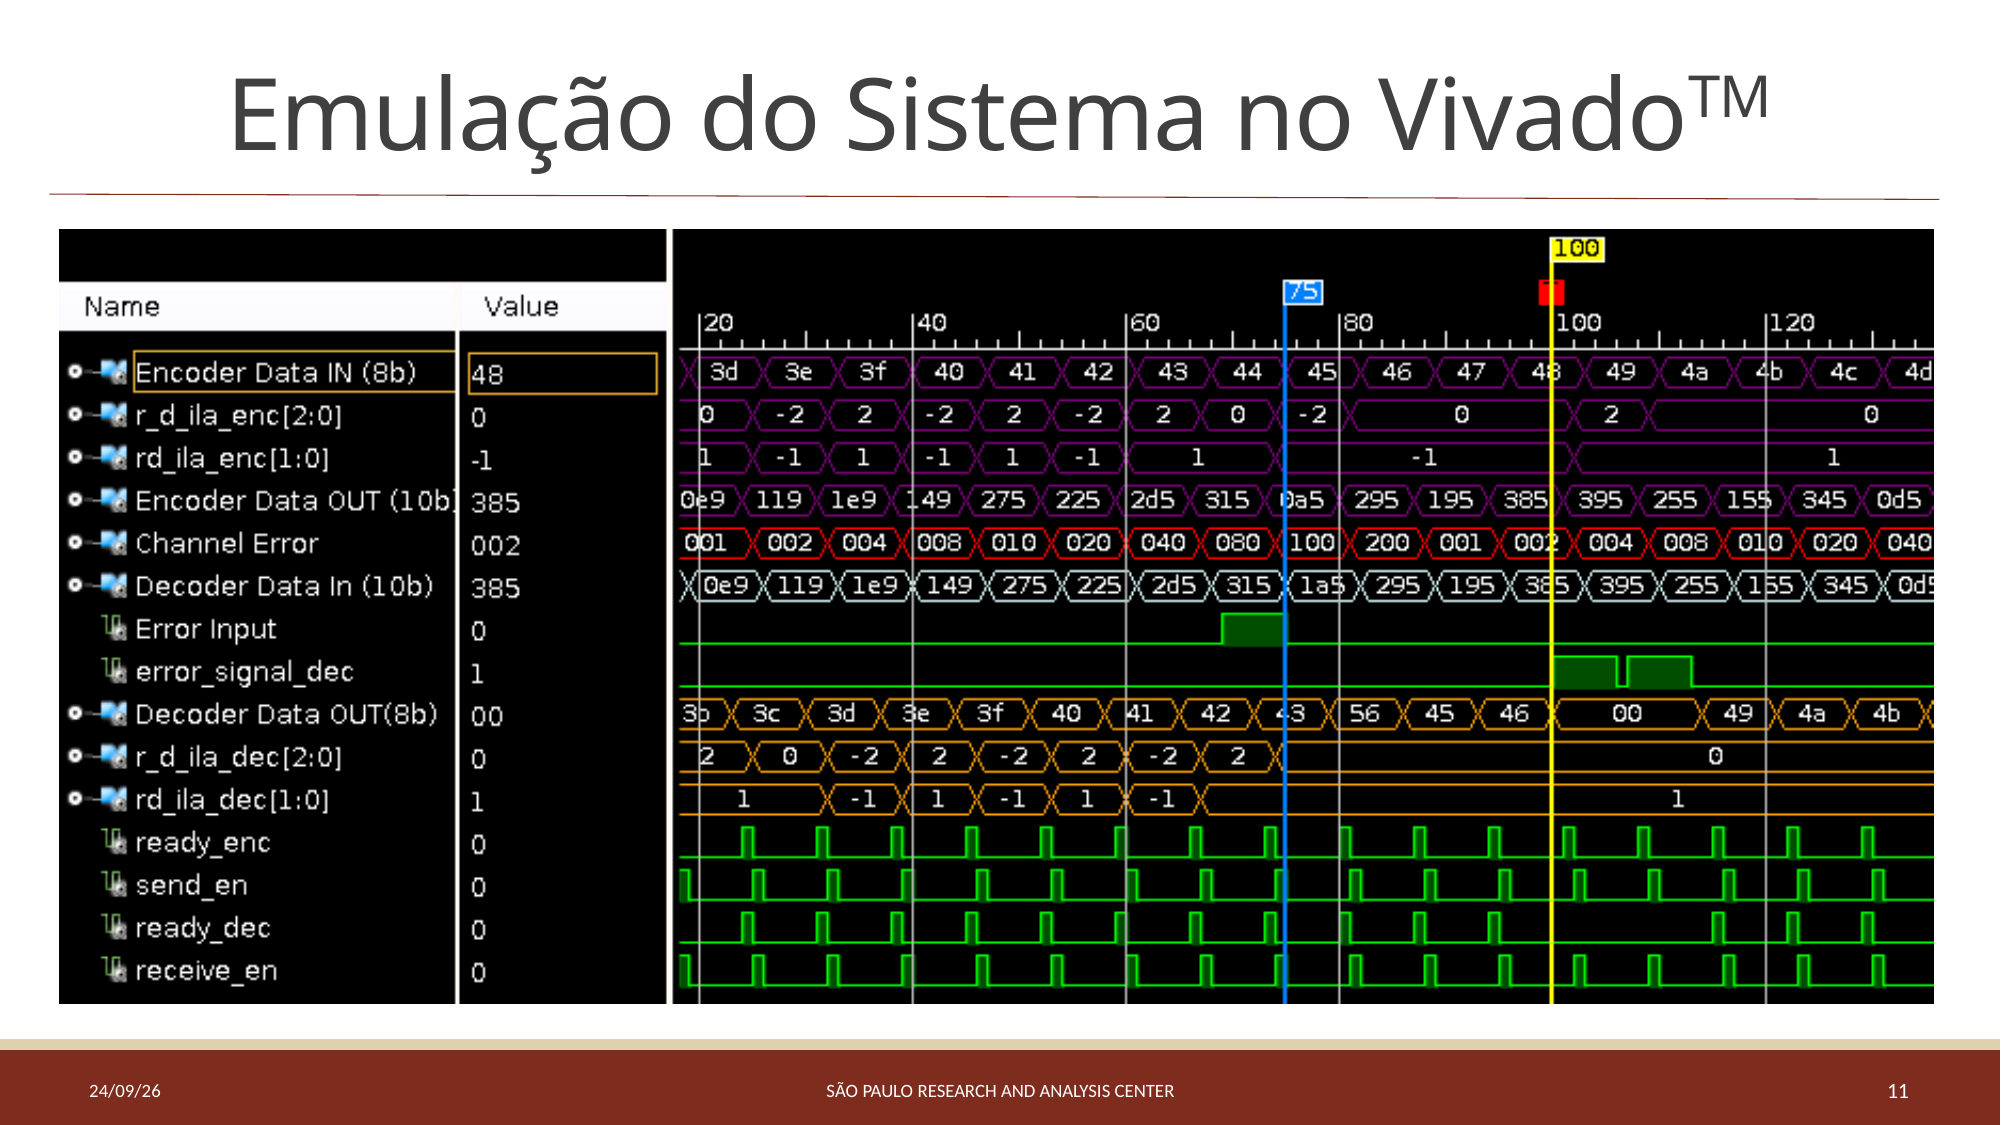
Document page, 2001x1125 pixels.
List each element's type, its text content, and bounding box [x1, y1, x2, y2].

slide_number <número> [1708, 1059, 1925, 1120]
title Emulação do Sistema no VivadoTM [74, 47, 1924, 179]
footer São Paulo Research and Analysis Center [604, 1059, 1396, 1120]
slide_number 27/11/17 [74, 1059, 480, 1120]
picture [59, 229, 1934, 1004]
